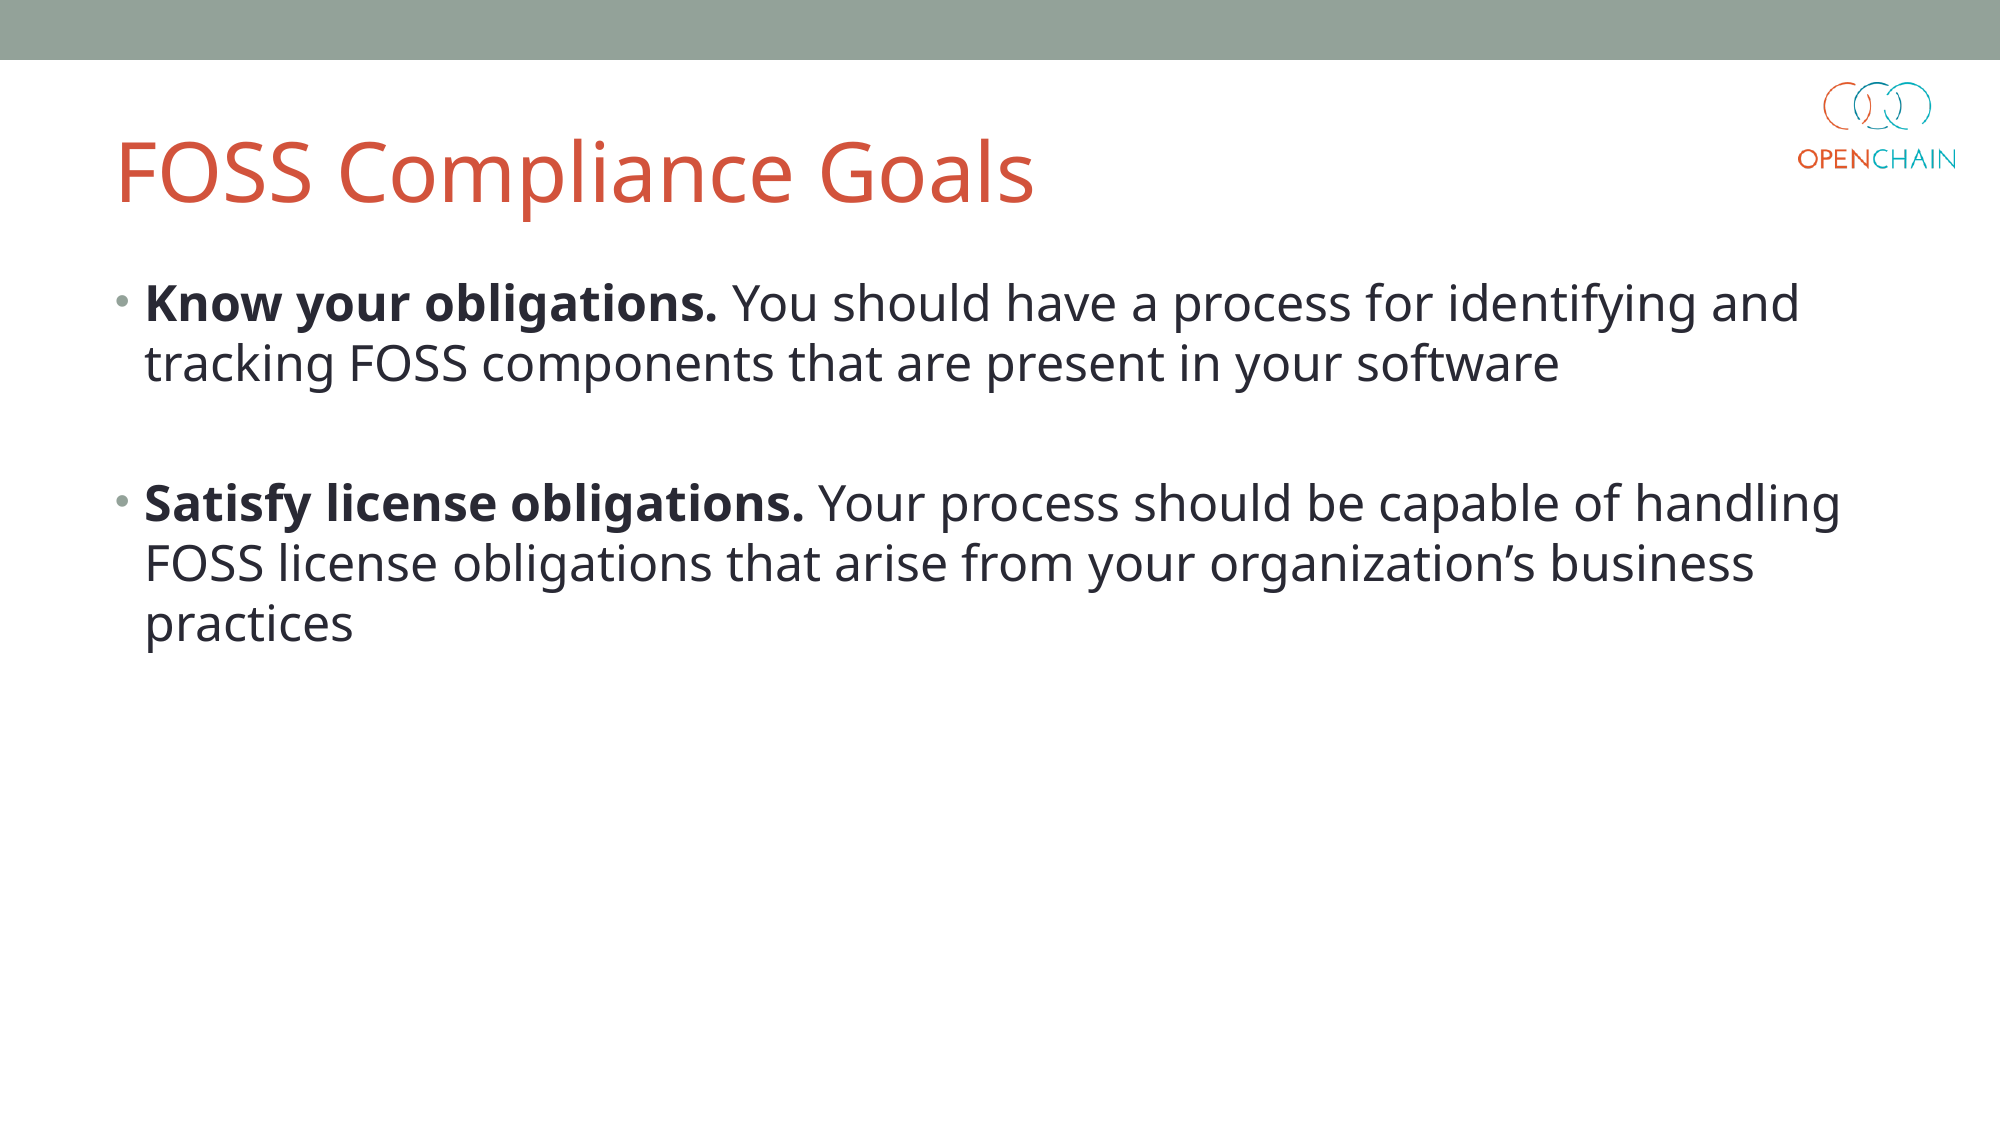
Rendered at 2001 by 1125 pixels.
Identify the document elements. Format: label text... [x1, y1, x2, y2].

text_box Know your obligations. You should have a process for identifying and tracking FOSS components that are present in your software Satisfy license obligations. Your process should be capable of handling FOSS license obligations that arise from your organization’s business practices [99, 263, 1900, 1064]
picture [1798, 82, 1955, 169]
text_box FOSS Compliance Goals [99, 87, 1900, 250]
